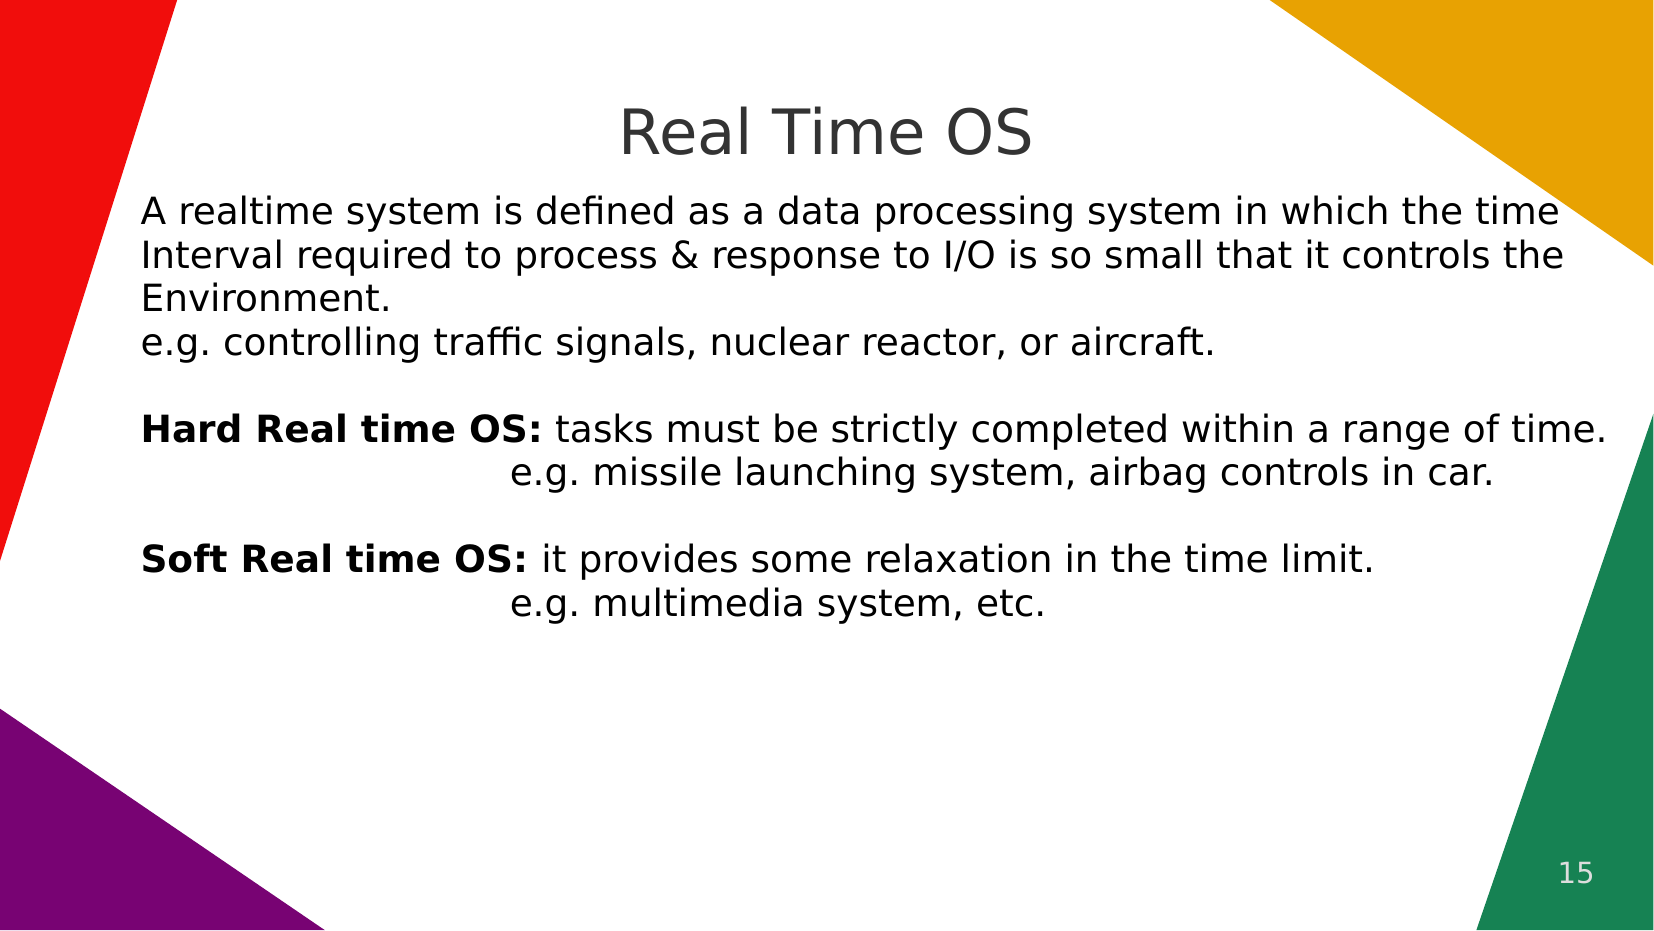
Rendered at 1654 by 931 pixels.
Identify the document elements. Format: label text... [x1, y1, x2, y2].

text_box A realtime system is defined as a data processing system in which the time Interval required to process & response to I/O is so small that it controls the Environment. e.g. controlling traffic signals, nuclear reactor, or aircraft. Hard Real time OS: tasks must be strictly completed within a range of time. e.g. missile launching system, airbag controls in car. Soft Real time OS: it provides some relaxation in the time limit. e.g. multimedia system, etc. [125, 182, 1625, 677]
title Real Time OS [118, 59, 1536, 207]
